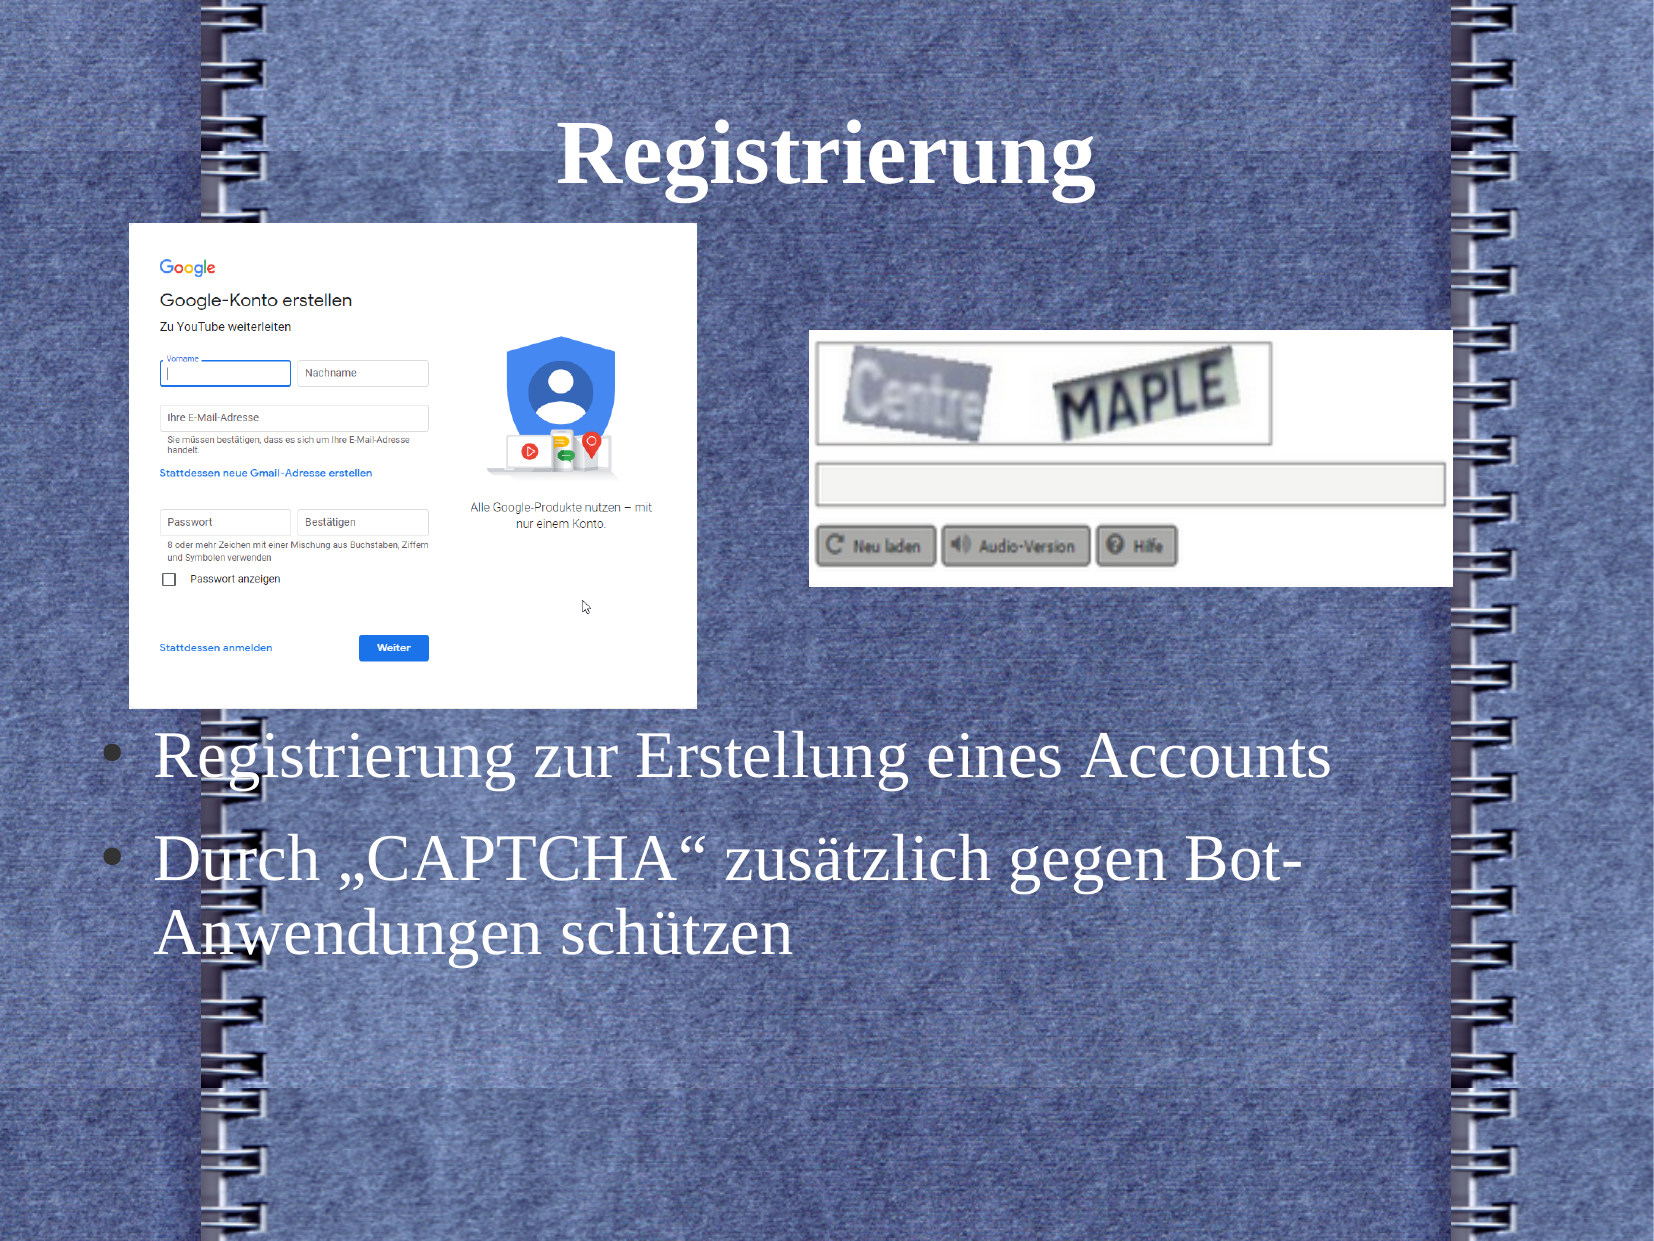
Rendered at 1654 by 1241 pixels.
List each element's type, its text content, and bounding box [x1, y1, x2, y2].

title Registrierung [82, 49, 1571, 257]
picture [0, 0, 1654, 1241]
list Registrierung zur Erstellung eines Accounts Durch „CAPTCHA“ zusätzlich gegen Bot-Anwendungen schützen [82, 717, 1571, 1108]
